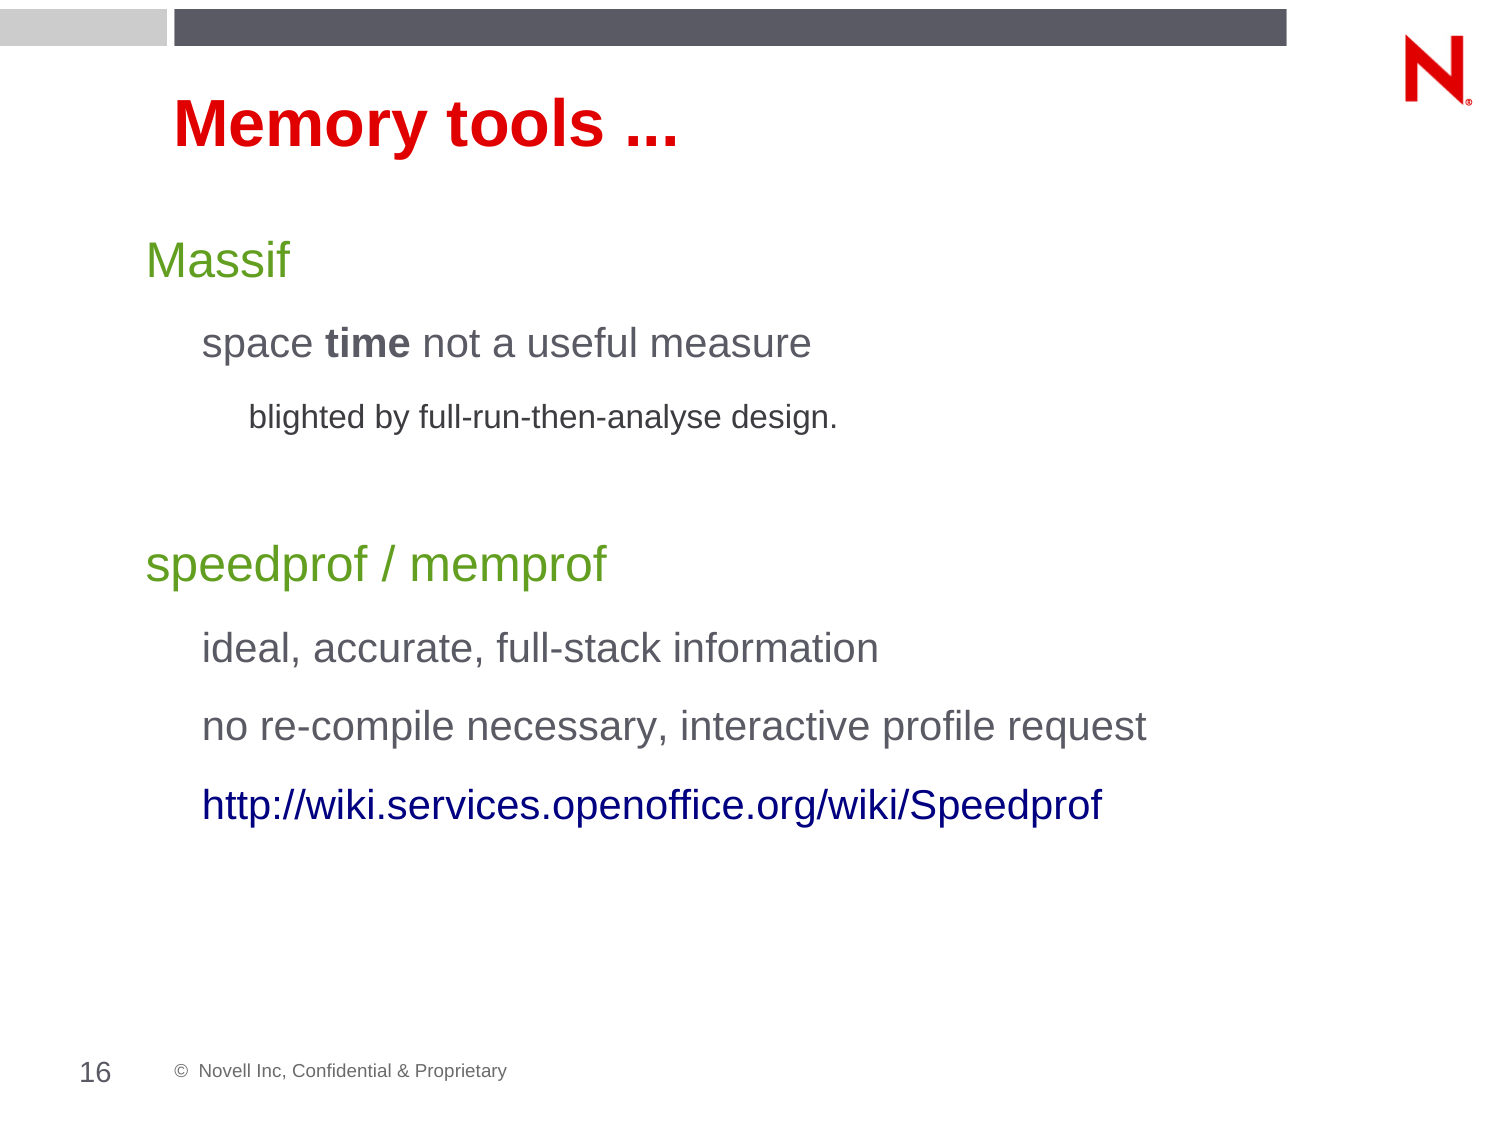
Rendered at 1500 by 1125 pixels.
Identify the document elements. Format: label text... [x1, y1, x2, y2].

picture [1403, 32, 1473, 107]
title Memory tools ... [173, 41, 1395, 205]
list Massif space time not a useful measure blighted by full-run-then-analyse design. speedprof / memprof ideal, accurate, full-stack information no re-compile necessary, interactive profile request http://wiki.services.openoffice.org/wiki/Speedprof [145, 229, 1386, 961]
